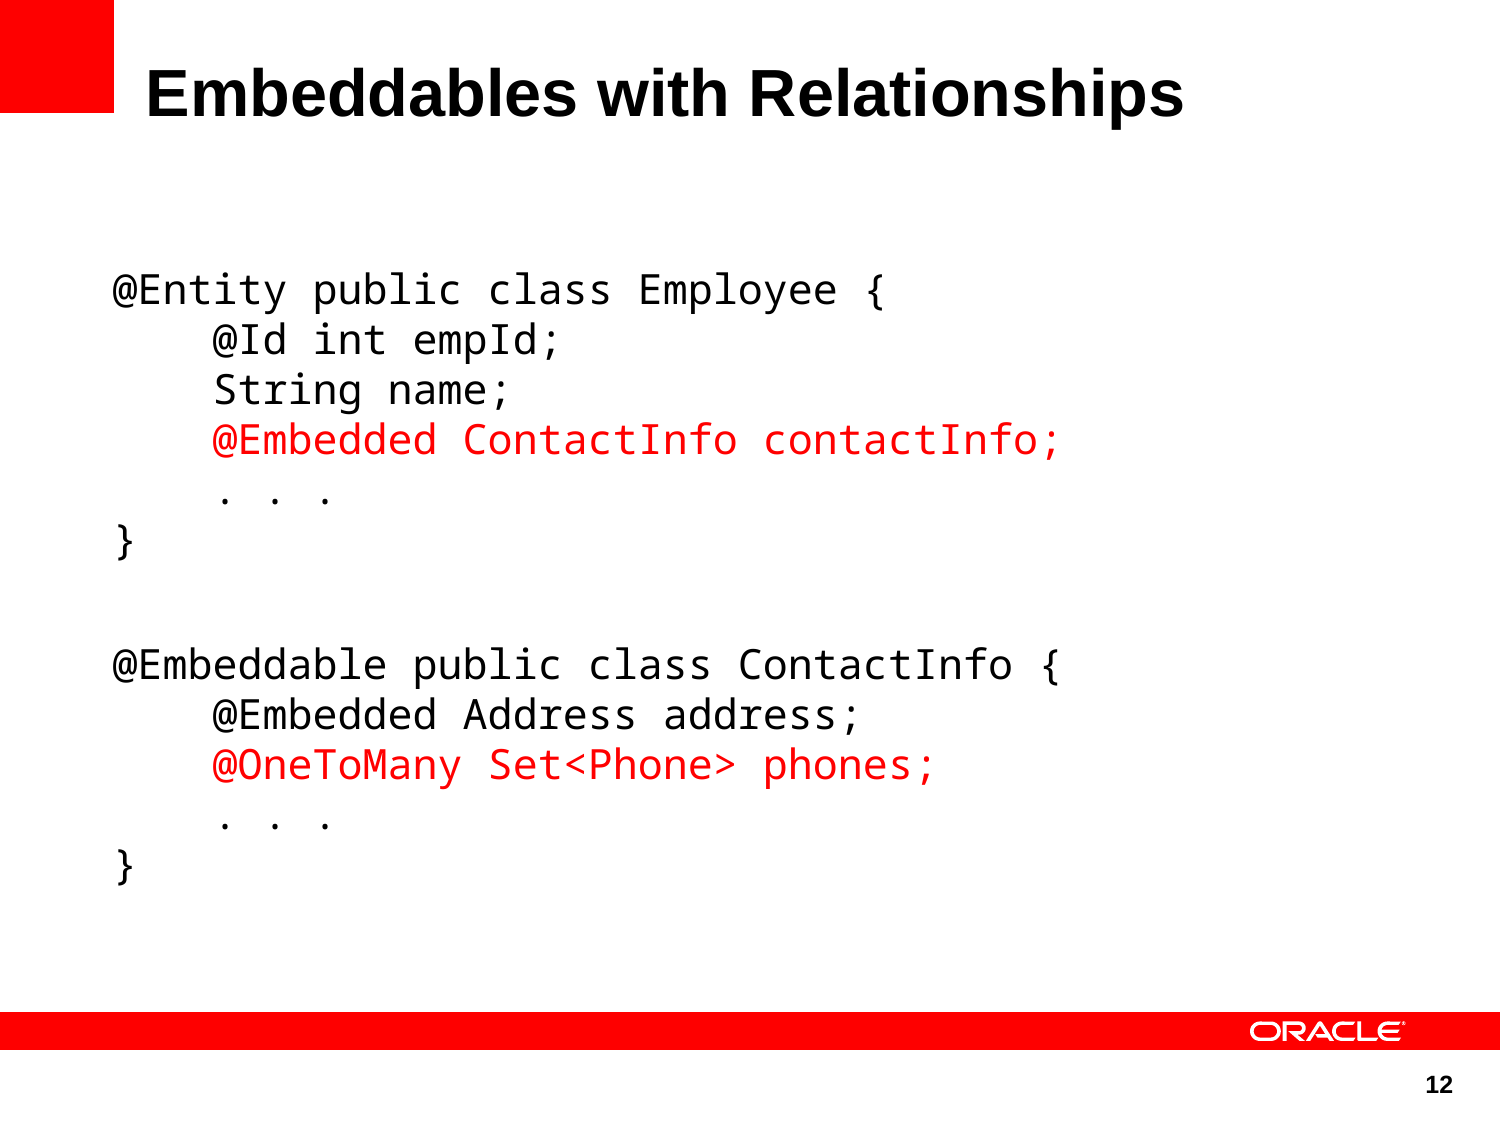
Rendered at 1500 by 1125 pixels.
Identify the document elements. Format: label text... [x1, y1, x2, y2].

list @Entity public class Employee { @Id int empId; String name; @Embedded ContactInfo contactInfo; . . . } @Embeddable public class ContactInfo { @Embedded Address address; @OneToMany Set<Phone> phones; . . . } [112, 262, 1349, 961]
picture [0, 1012, 1500, 1050]
title Embeddables with Relationships [145, 49, 1390, 190]
picture [0, 0, 114, 113]
